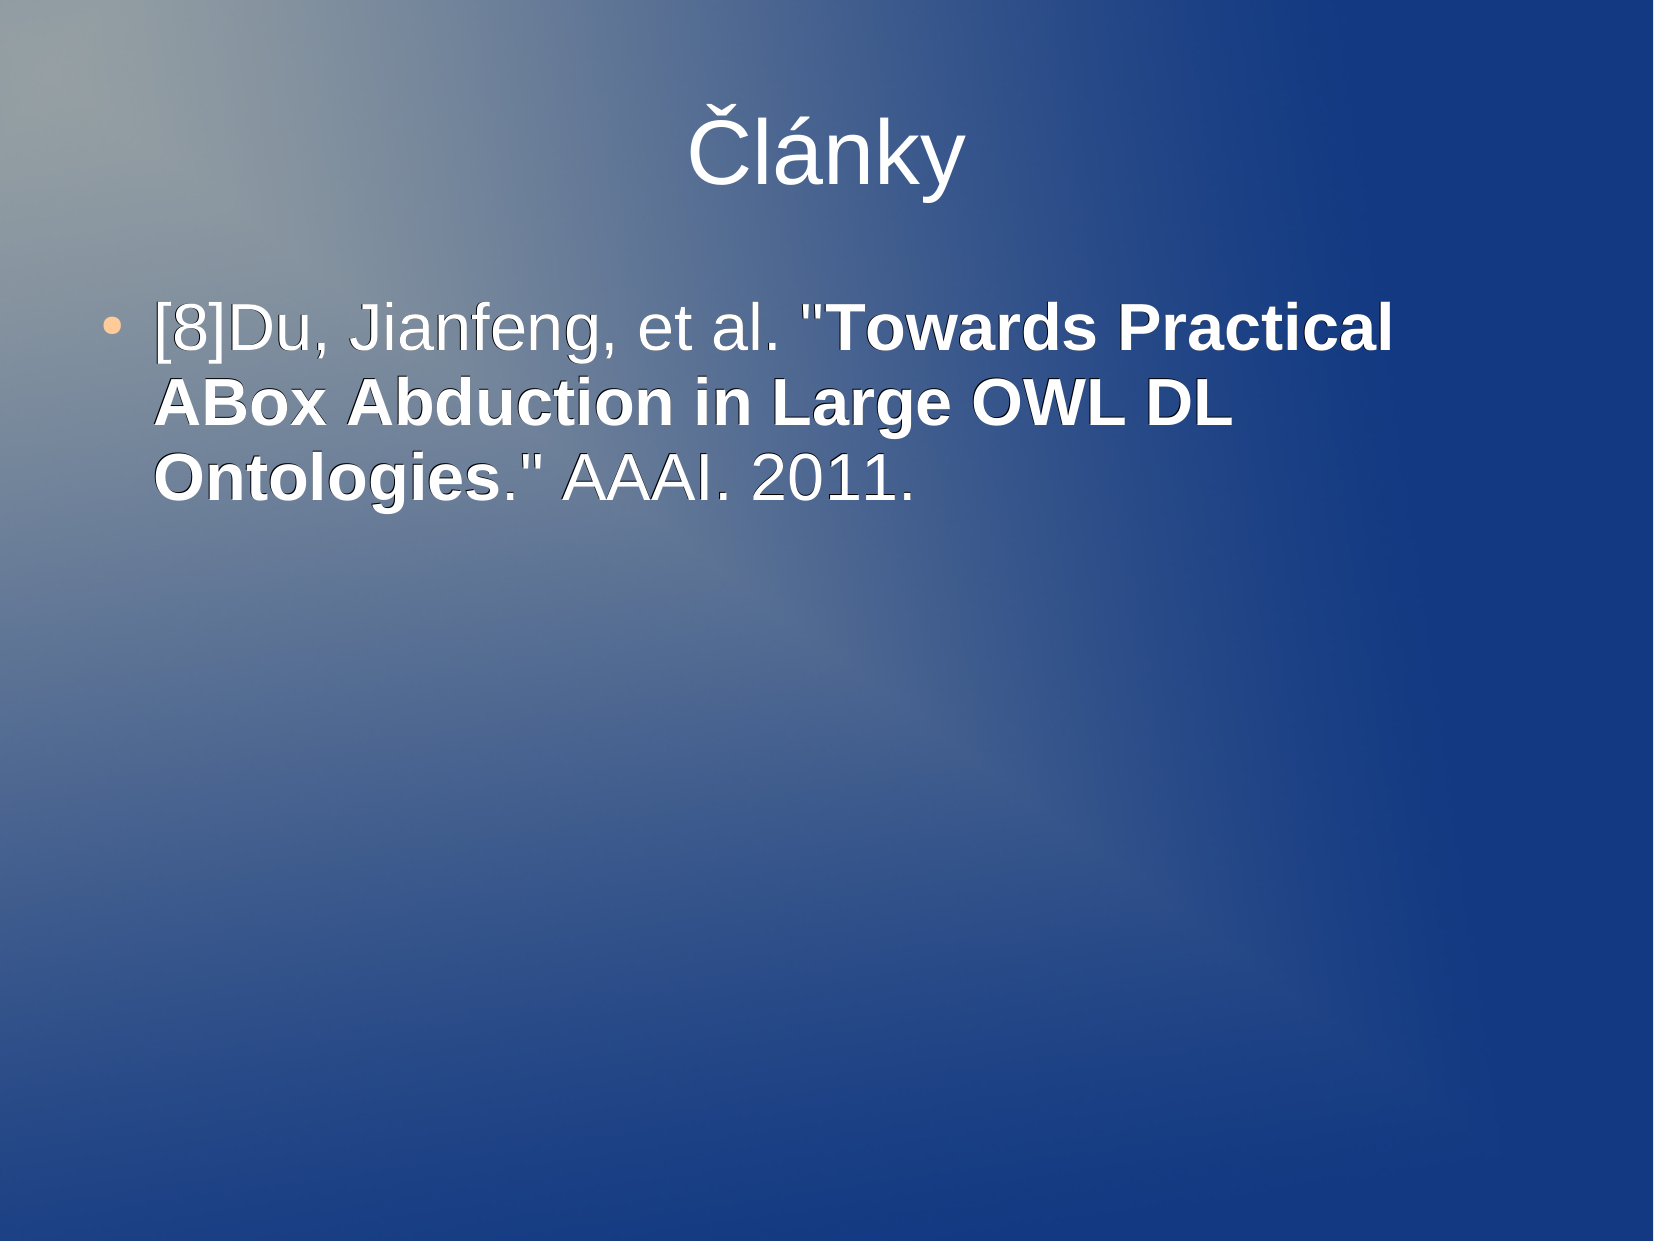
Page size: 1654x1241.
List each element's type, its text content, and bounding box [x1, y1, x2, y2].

list [8]Du, Jianfeng, et al. "Towards Practical ABox Abduction in Large OWL DL Ontologies." AAAI. 2011. [82, 290, 1571, 1109]
picture [0, 0, 1654, 1241]
title Články [82, 49, 1571, 257]
